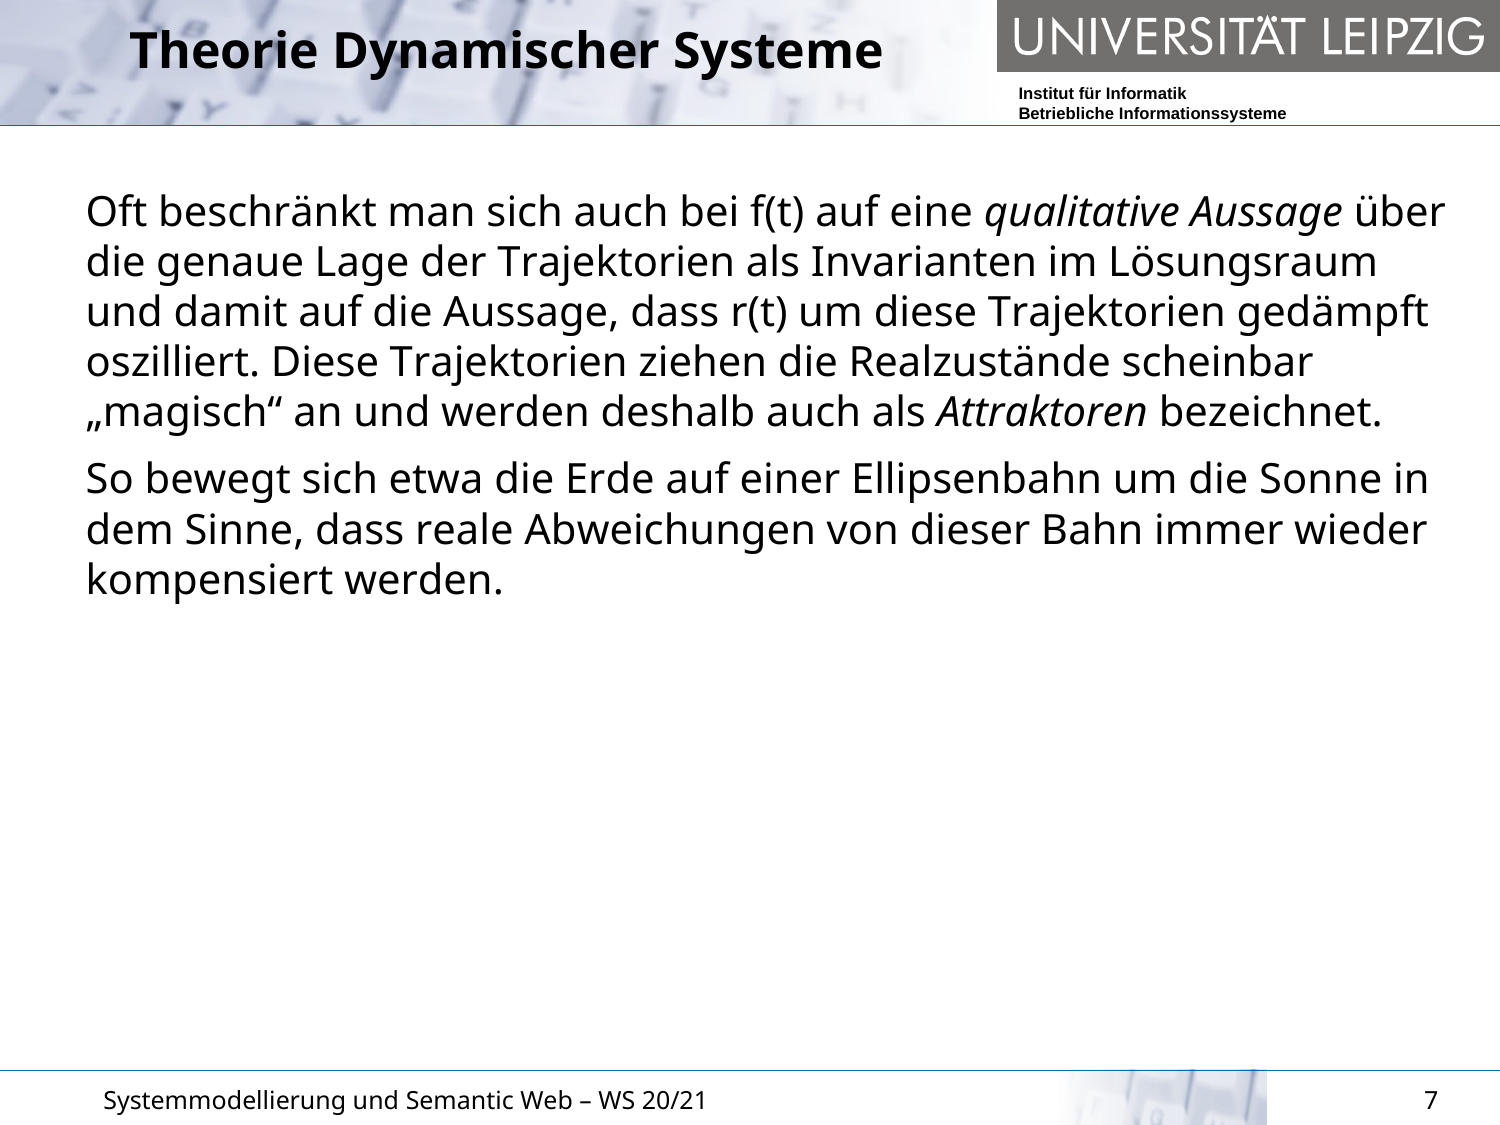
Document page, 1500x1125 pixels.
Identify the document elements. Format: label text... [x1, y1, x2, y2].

picture [1057, 1071, 1267, 1125]
text_box Theorie Dynamischer Systeme [114, 11, 900, 87]
text_box Oft beschränkt man sich auch bei f(t) auf eine qualitative Aussage über die genaue Lage der Trajektorien als Invarianten im Lösungsraum und damit auf die Aussage, dass r(t) um diese Trajektorien gedämpft oszilliert. Diese Trajektorien ziehen die Realzustände scheinbar „magisch“ an und werden deshalb auch als Attraktoren bezeichnet. So bewegt sich etwa die Erde auf einer Ellipsenbahn um die Sonne in dem Sinne, dass reale Abweichungen von dieser Bahn immer wieder kompensiert werden. [70, 177, 1465, 728]
picture [0, 0, 1500, 125]
